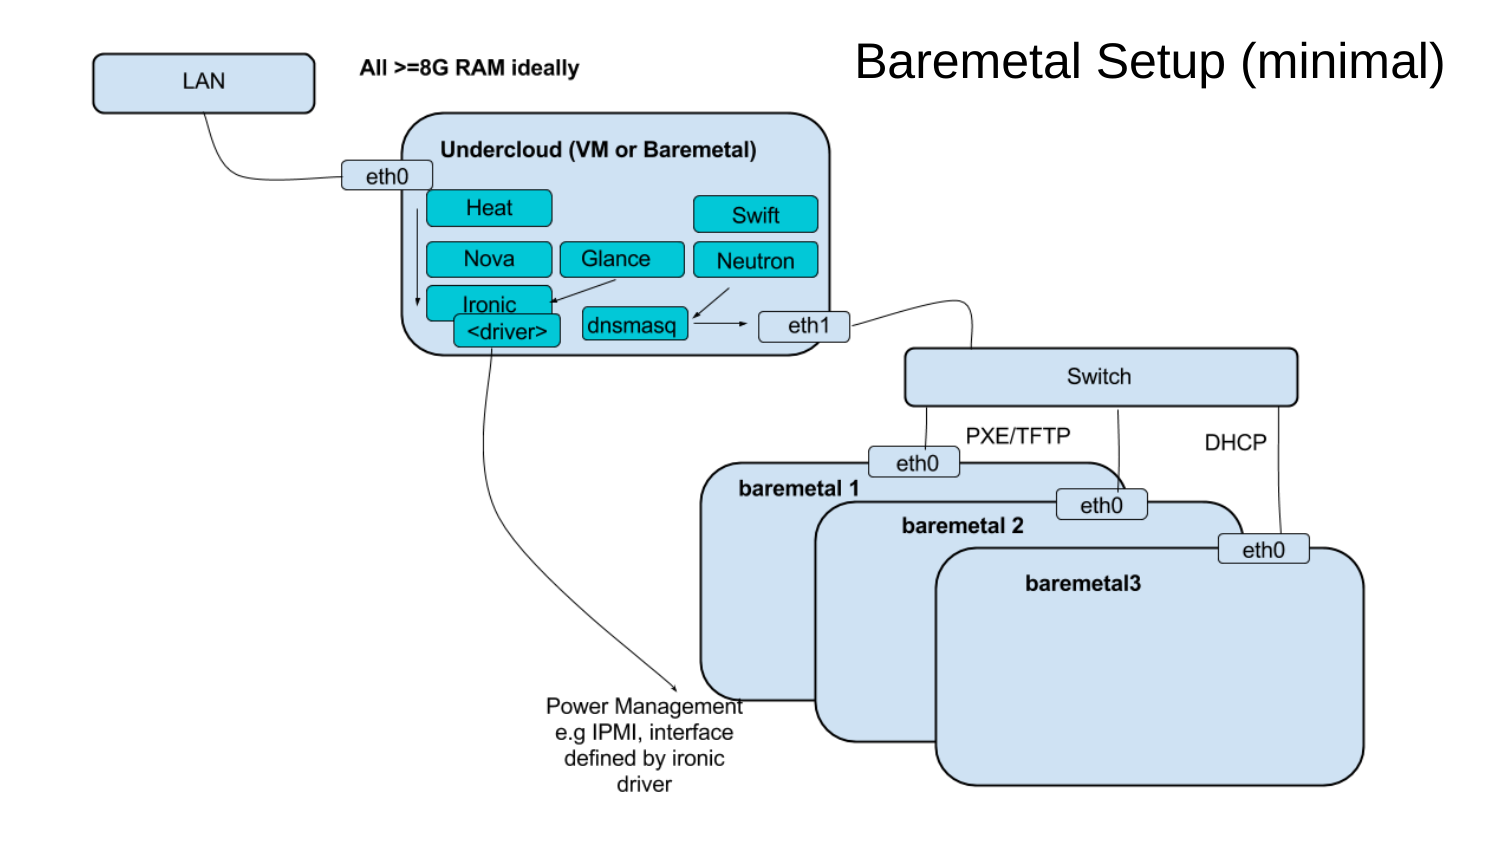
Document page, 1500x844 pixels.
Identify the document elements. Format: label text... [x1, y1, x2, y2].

picture [80, 0, 1420, 844]
title Baremetal Setup (minimal) [1420, 13, 1477, 155]
